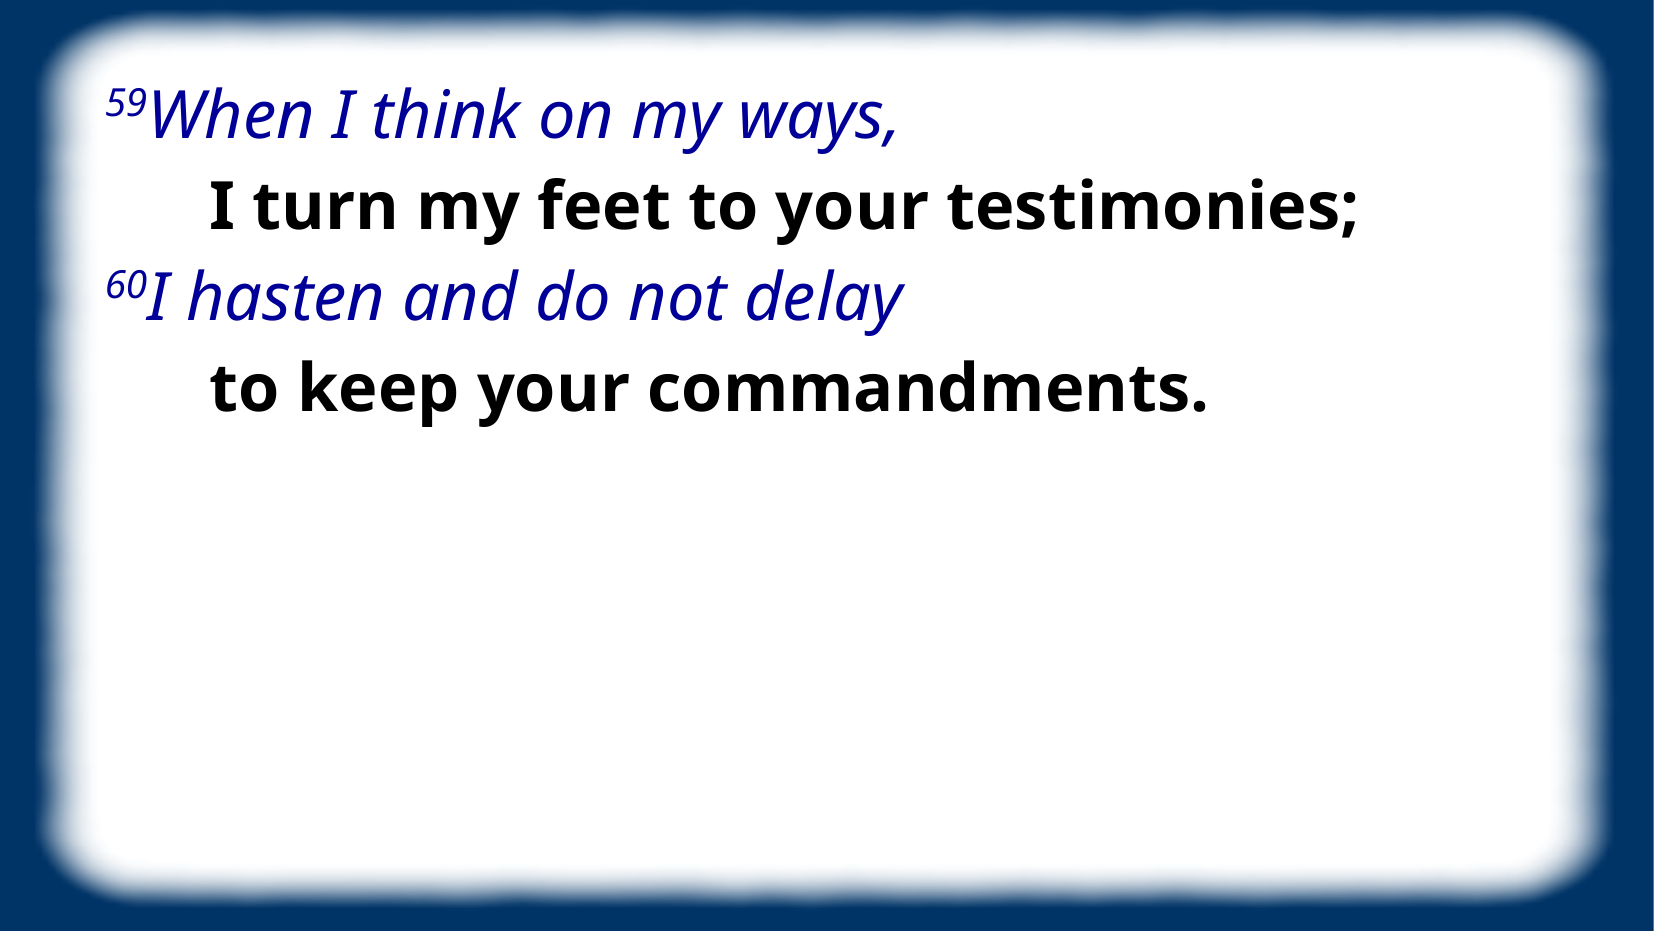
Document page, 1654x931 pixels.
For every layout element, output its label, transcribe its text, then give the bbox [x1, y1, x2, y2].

text_box 59When I think on my ways, I turn my feet to your testimonies; 60I hasten and do not delay to keep your commandments. [90, 60, 1546, 466]
picture [0, 0, 1654, 931]
